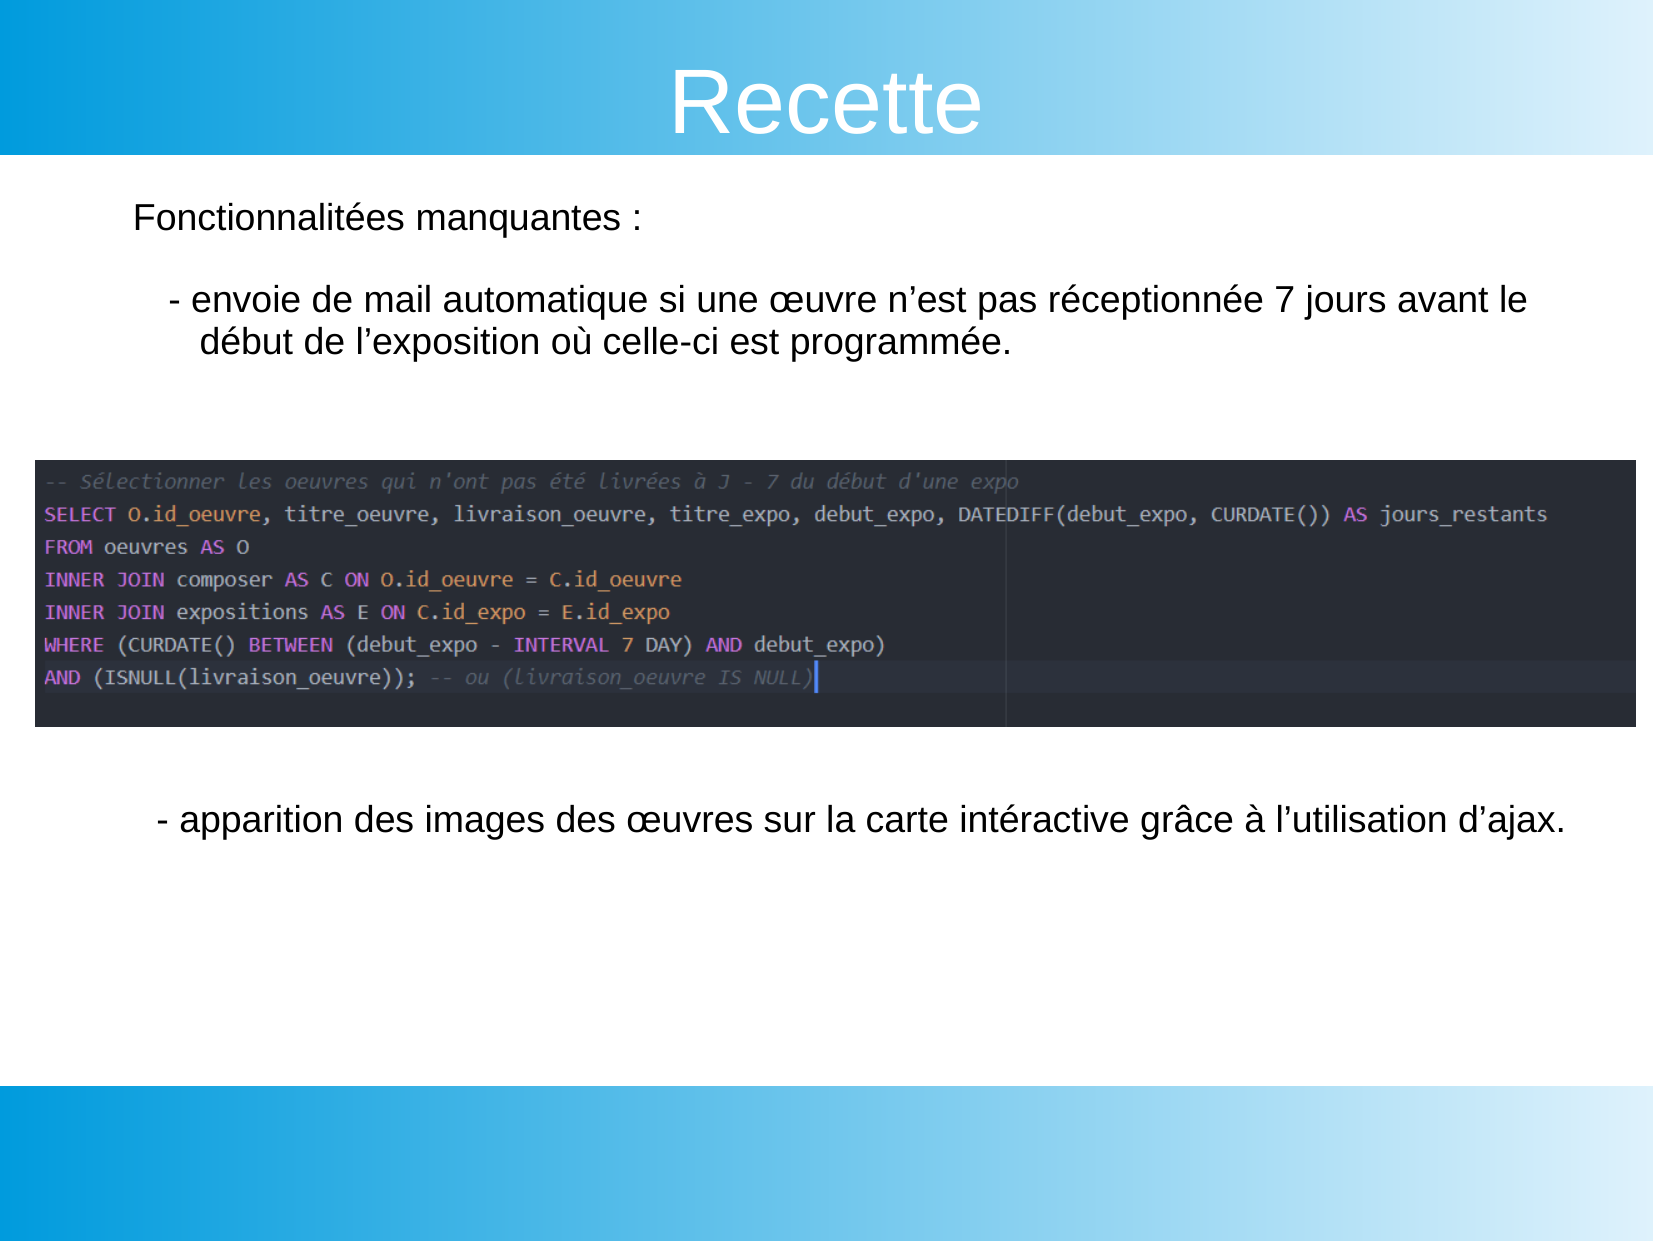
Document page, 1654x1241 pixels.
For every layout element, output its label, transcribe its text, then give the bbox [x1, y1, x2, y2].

text_box Fonctionnalitées manquantes : [118, 188, 945, 246]
picture [35, 460, 1636, 727]
title Recette [82, 49, 1571, 155]
text_box - envoie de mail automatique si une œuvre n’est pas réceptionnée 7 jours avant le début de l’exposition où celle-ci est programmée. [153, 271, 1607, 402]
text_box - apparition des images des œuvres sur la carte intéractive grâce à l’utilisation d’ajax. [141, 791, 1607, 891]
